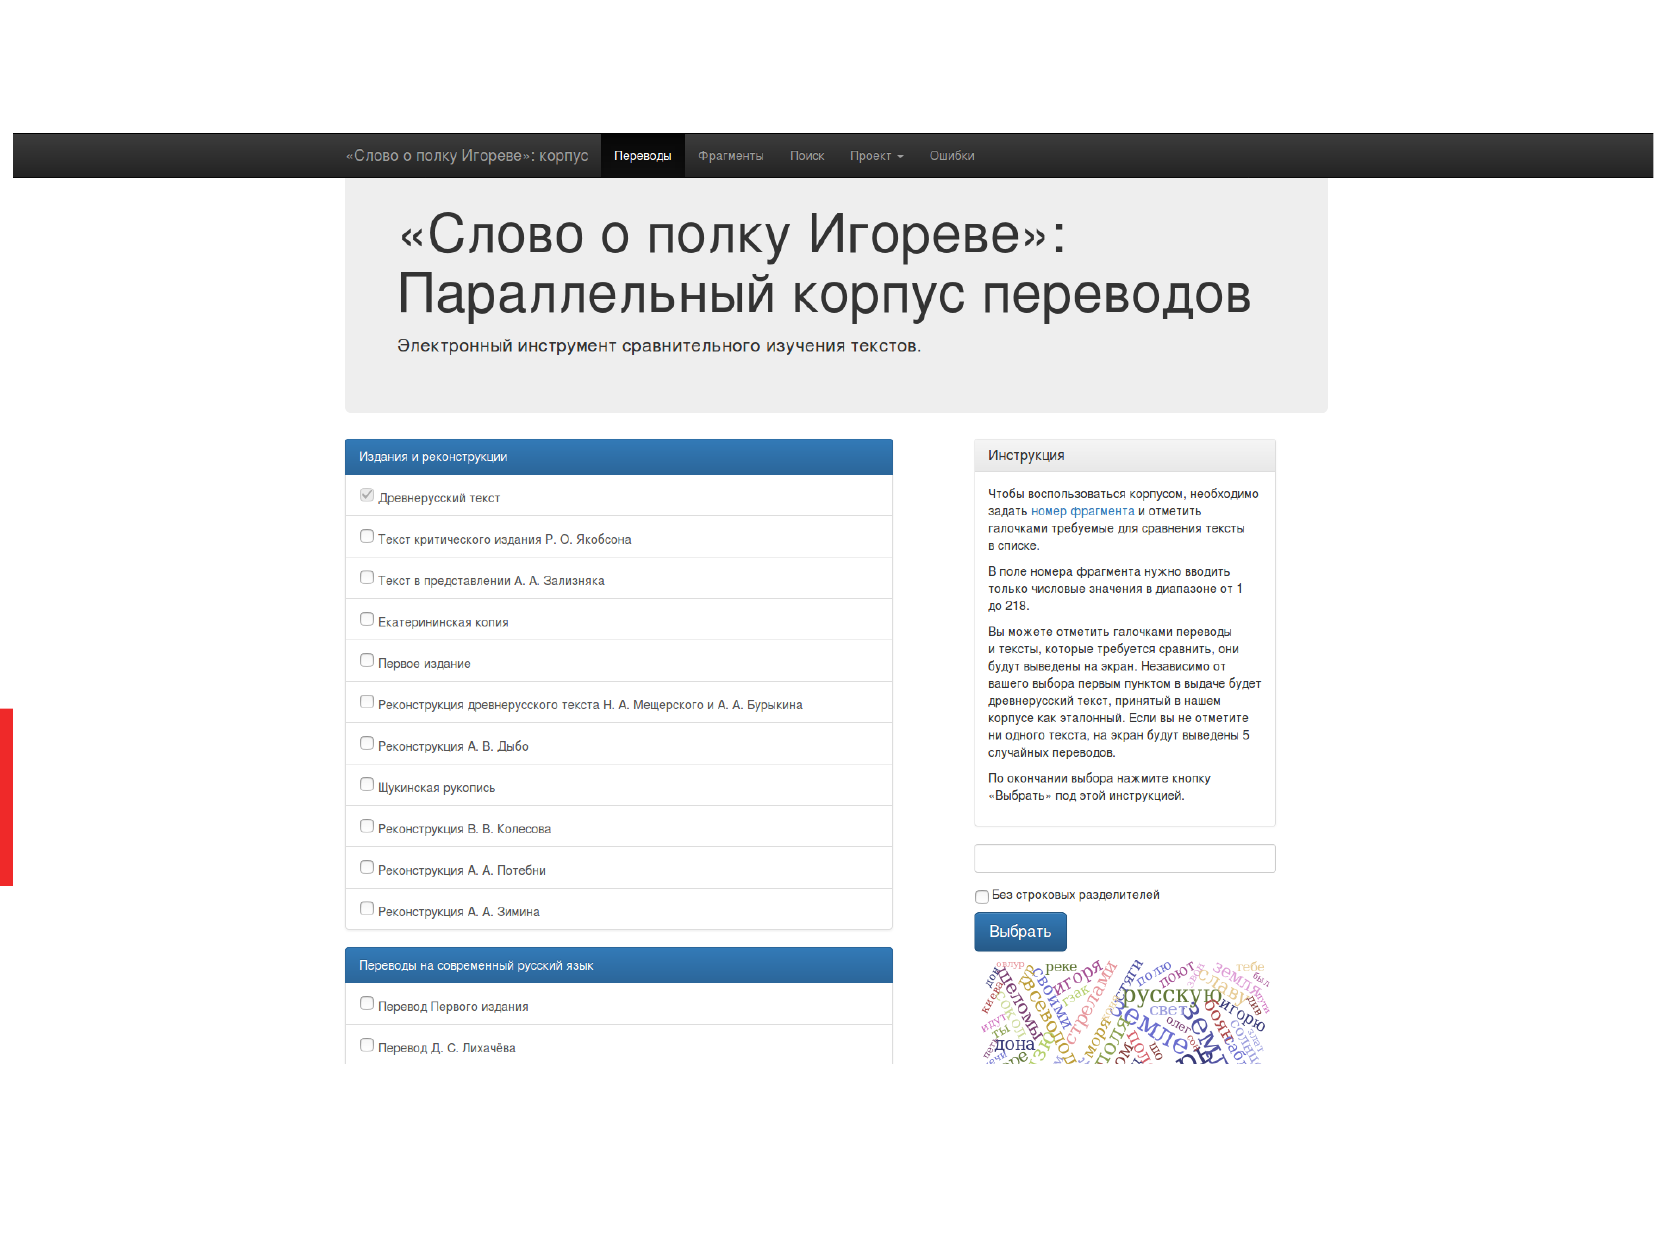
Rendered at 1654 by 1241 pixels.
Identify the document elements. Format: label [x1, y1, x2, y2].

picture [13, 133, 1654, 1064]
